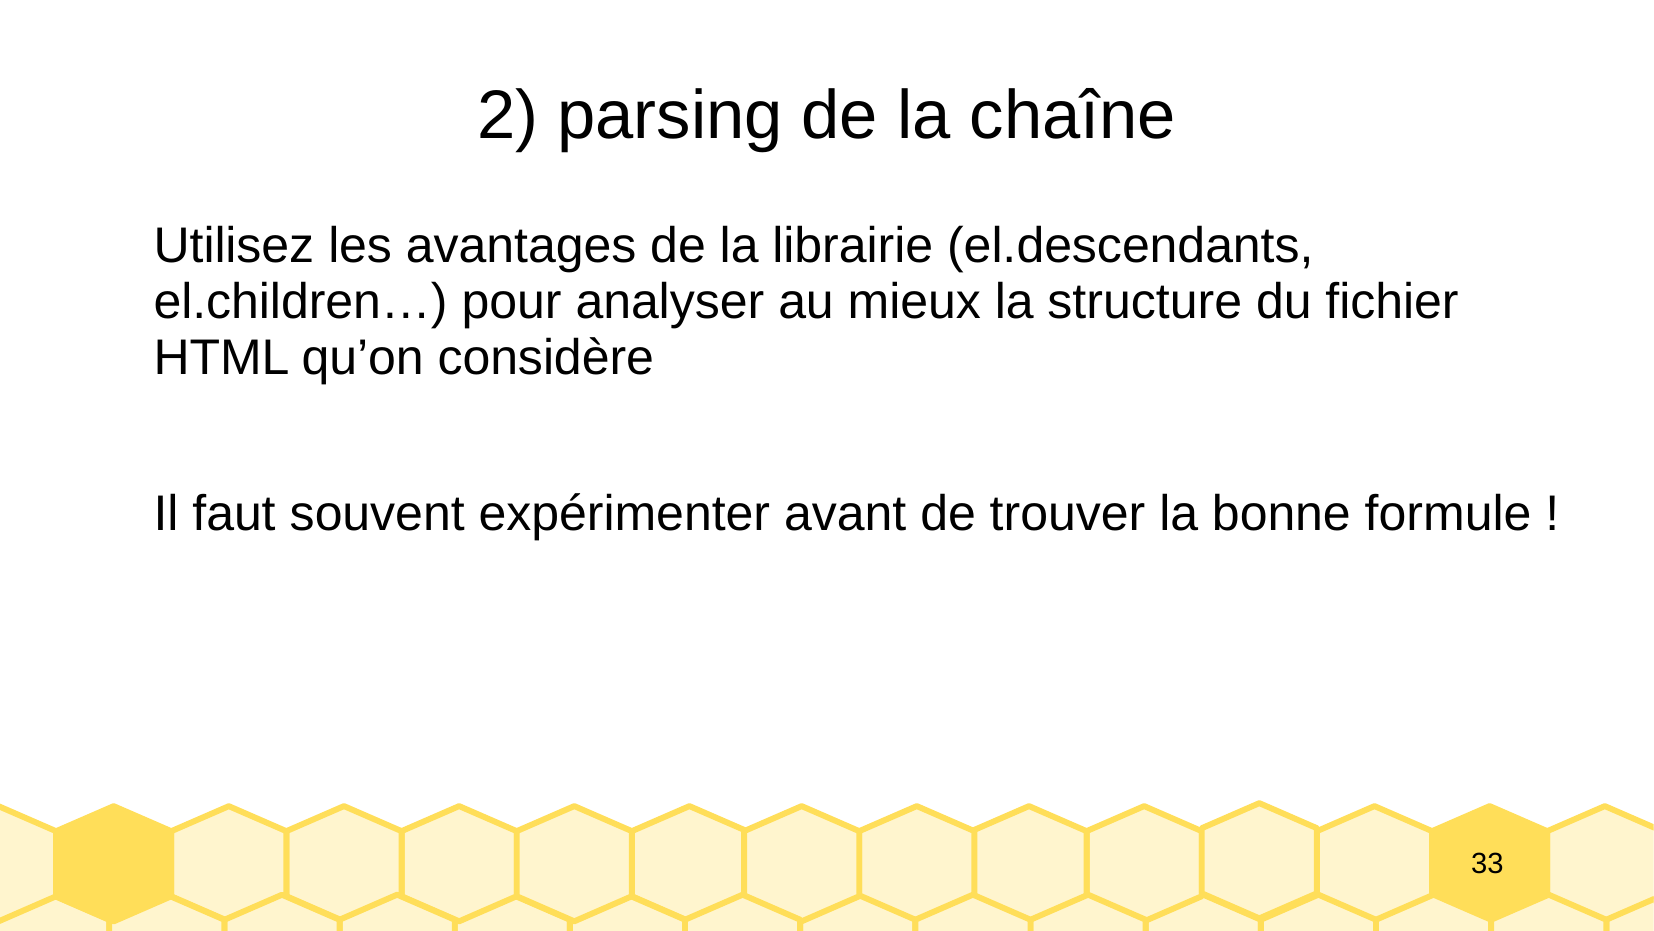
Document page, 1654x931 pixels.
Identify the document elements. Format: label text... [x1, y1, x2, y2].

title 2) parsing de la chaîne [82, 37, 1571, 193]
list Utilisez les avantages de la librairie (el.descendants, el.children…) pour analyser au mieux la structure du fichier HTML qu’on considère Il faut souvent expérimenter avant de trouver la bonne formule ! [82, 217, 1571, 758]
